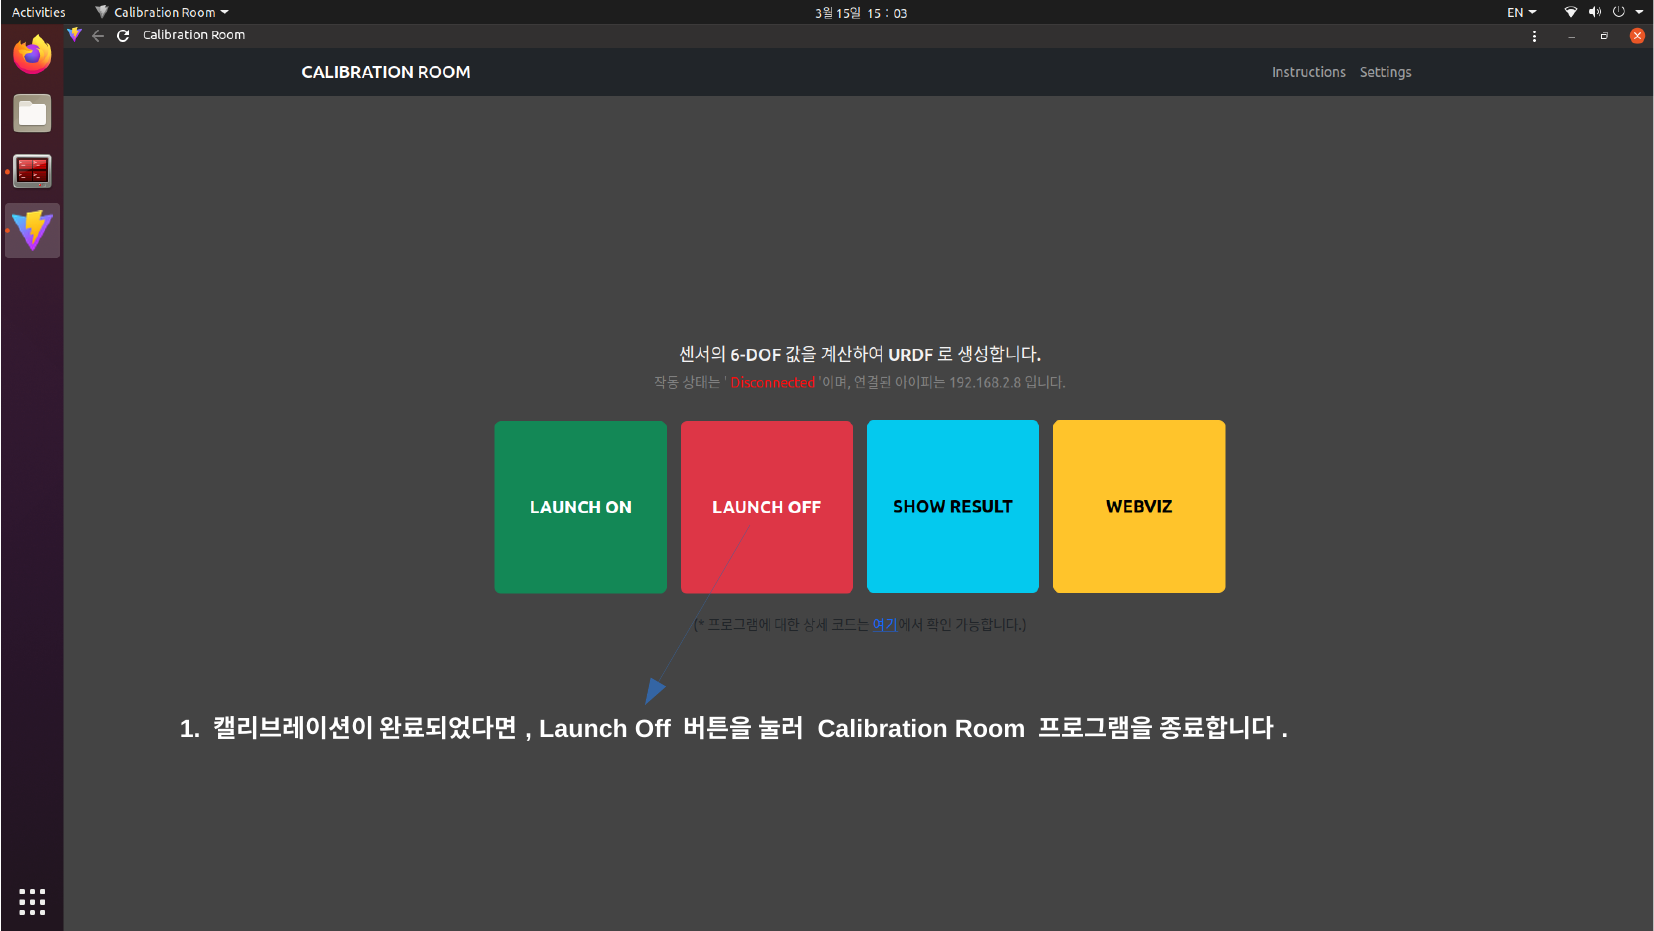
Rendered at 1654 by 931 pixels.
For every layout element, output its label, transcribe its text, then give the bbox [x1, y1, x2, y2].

text_box 1. 캘리브레이션이 완료되었다면, Launch Off 버튼을 눌러 Calibration Room 프로그램을 종료합니다. [165, 660, 706, 766]
picture [1, 0, 1654, 931]
